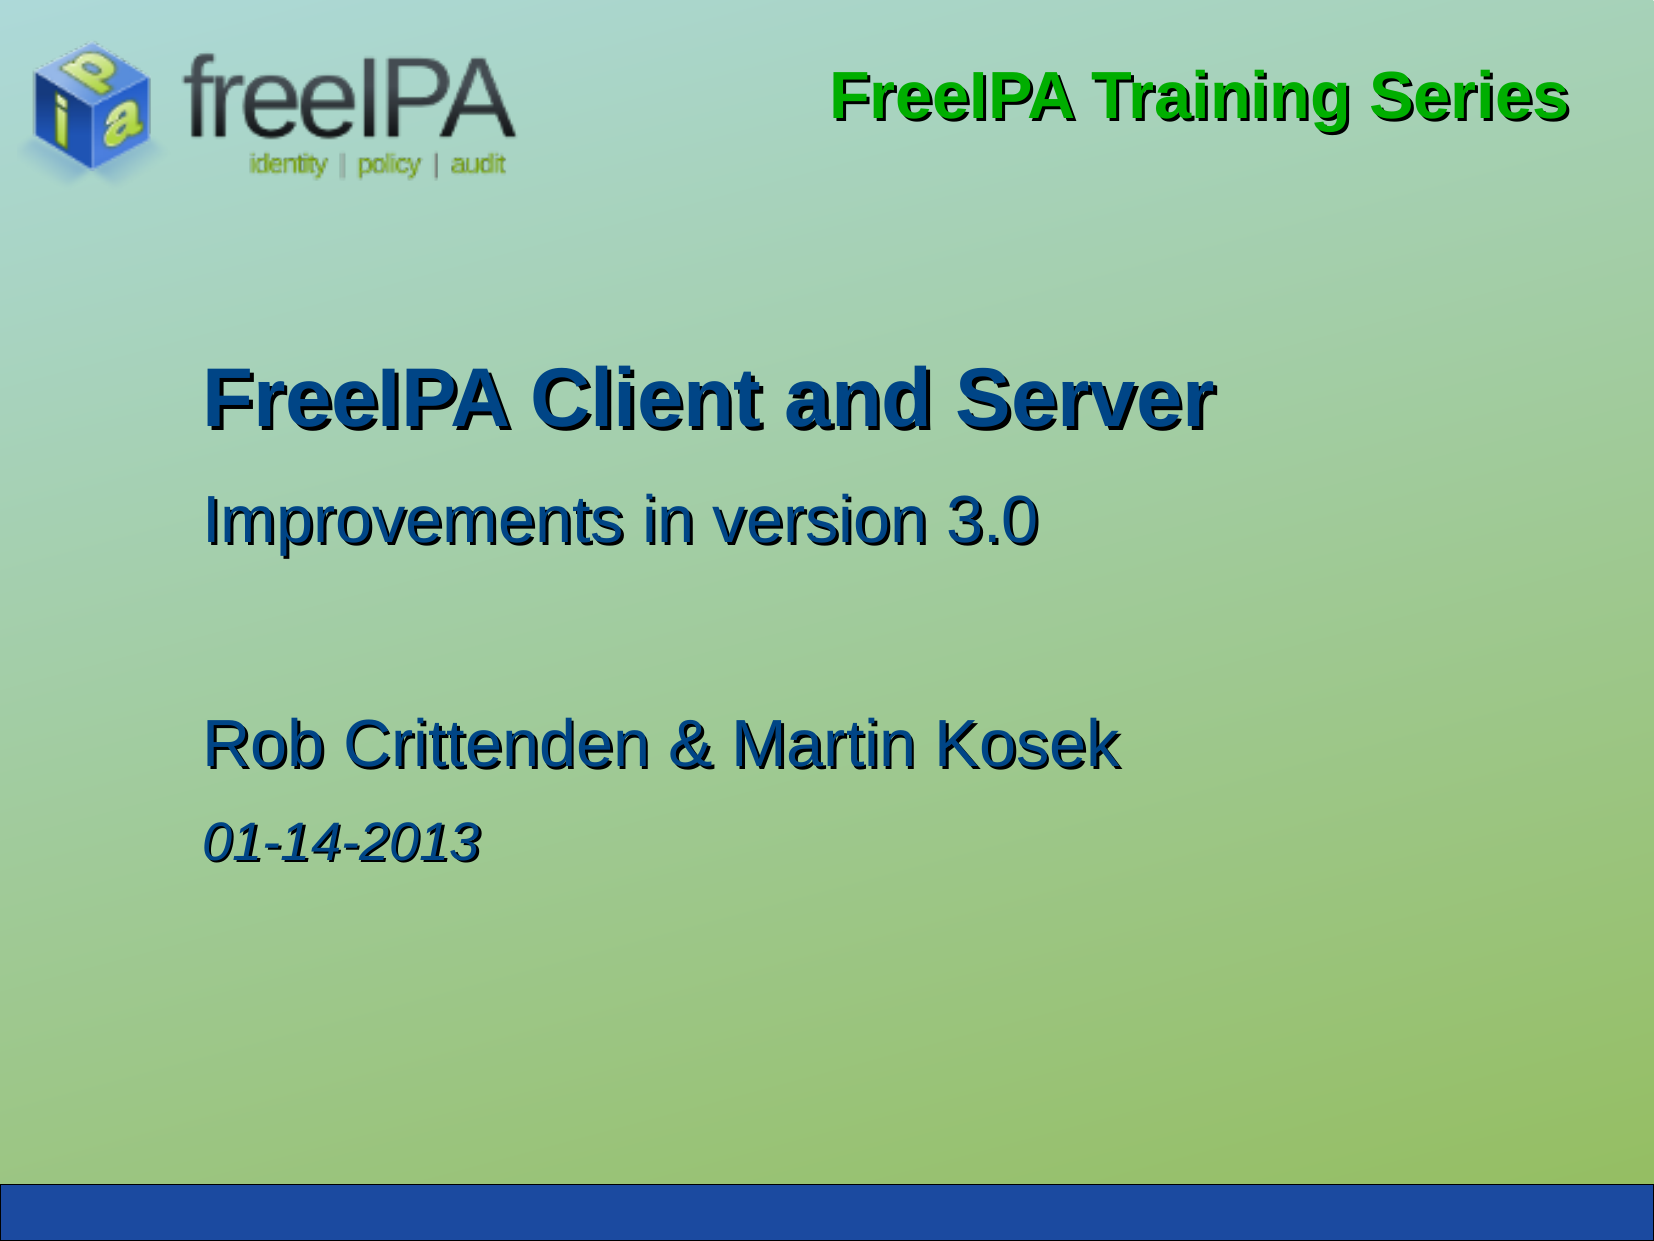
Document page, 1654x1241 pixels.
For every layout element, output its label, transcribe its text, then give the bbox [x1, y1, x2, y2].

text_box FreeIPA Client and Server Improvements in version 3.0 Rob Crittenden & Martin Kosek 01-14-2013 [187, 297, 1556, 833]
picture [17, 35, 528, 193]
